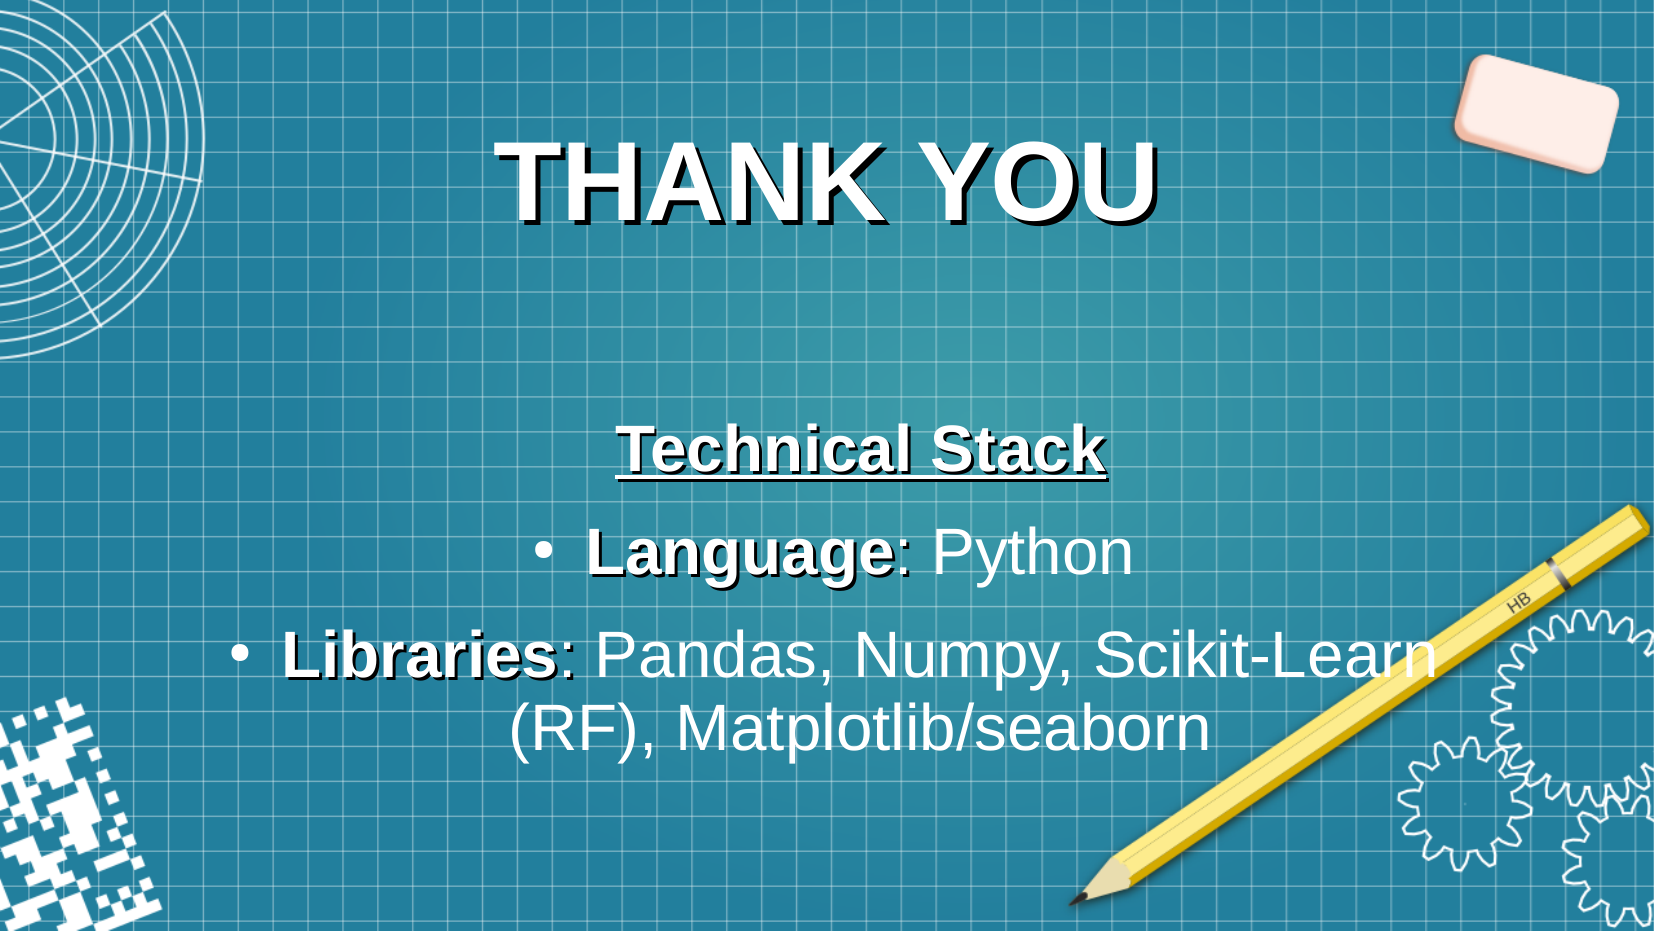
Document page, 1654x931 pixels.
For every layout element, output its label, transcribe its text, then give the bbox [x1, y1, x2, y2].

picture [0, 0, 1654, 931]
list Technical Stack Language: Python Libraries: Pandas, Numpy, Scikit-Learn (RF), Matplotlib/seaborn [187, 412, 1463, 788]
title THANK YOU [82, 75, 1571, 288]
